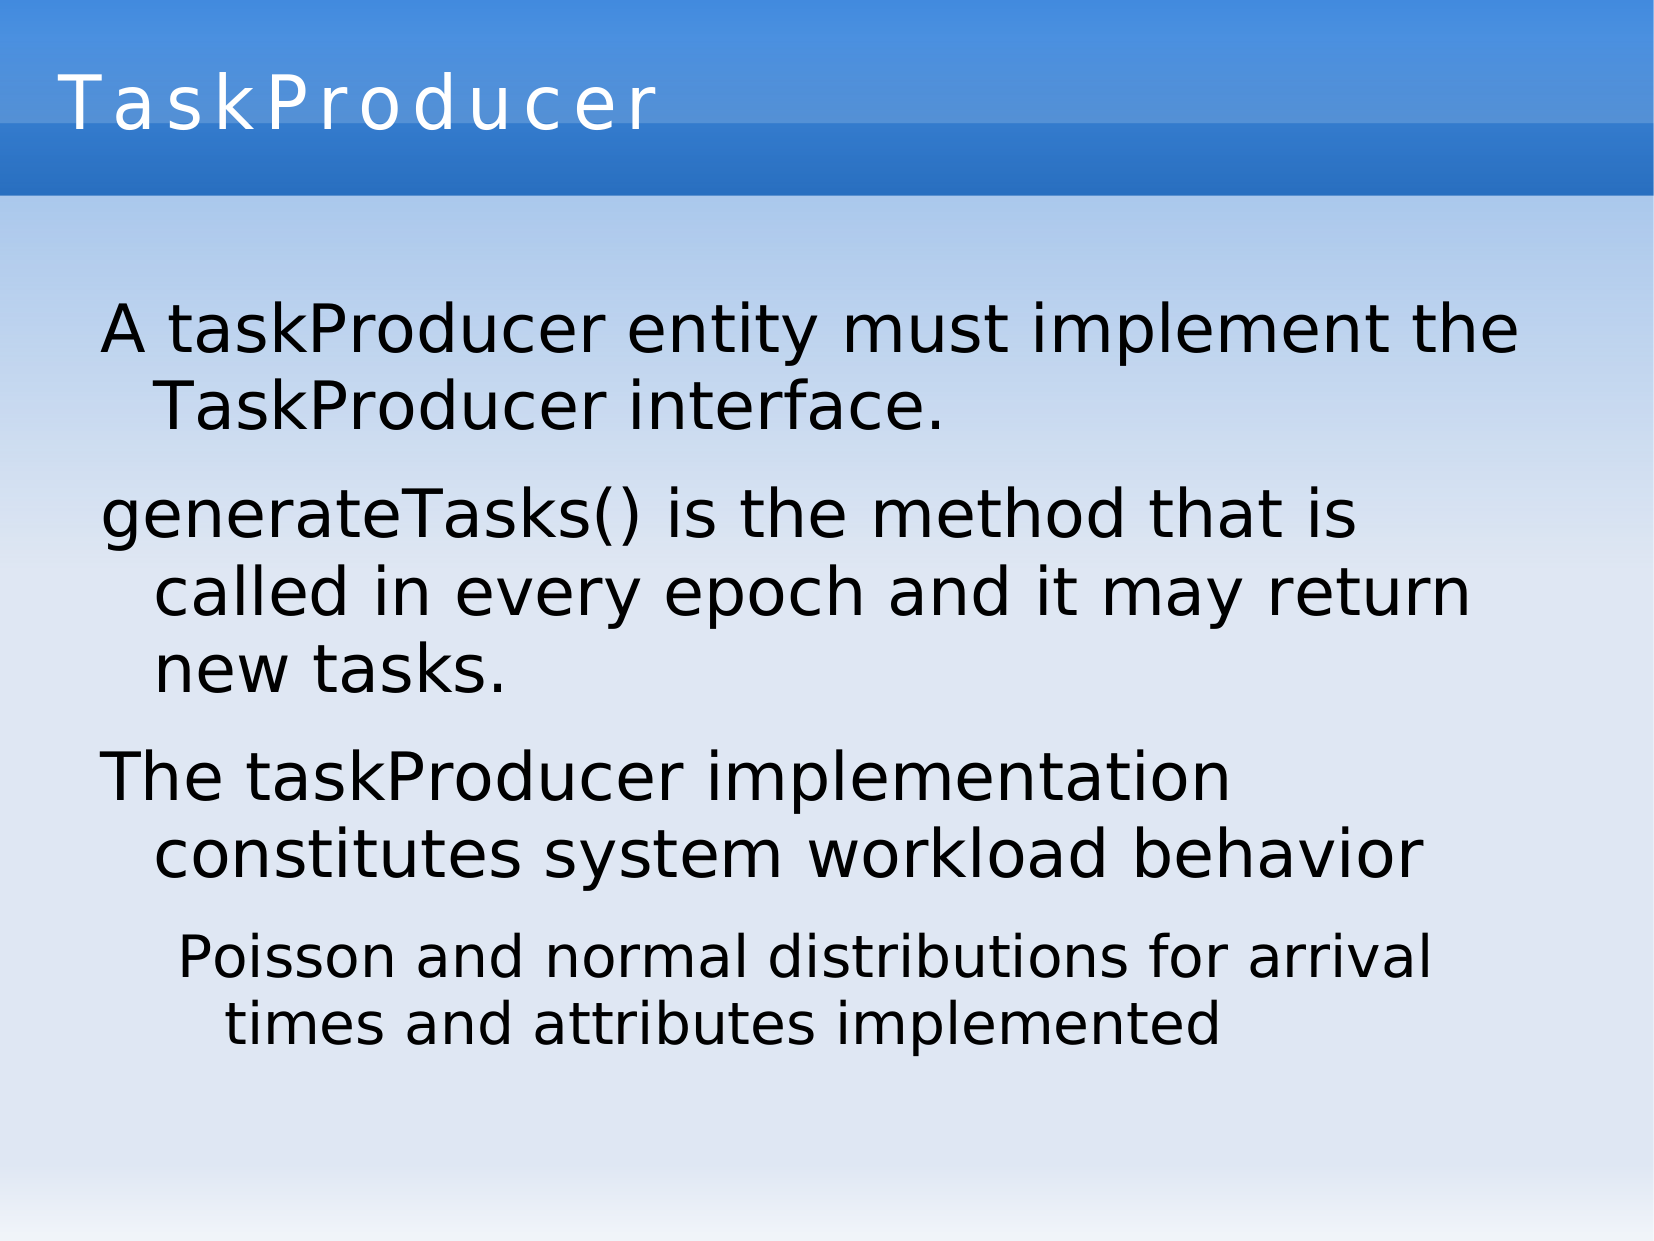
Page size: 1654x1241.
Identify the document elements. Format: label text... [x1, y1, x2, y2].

list A taskProducer entity must implement the TaskProducer interface. generateTasks() is the method that is called in every epoch and it may return new tasks. The taskProducer implementation constitutes system workload behavior Poisson and normal distributions for arrival times and attributes implemented [82, 290, 1571, 1094]
picture [0, 0, 1654, 1241]
title TaskProducer [59, 36, 1270, 171]
